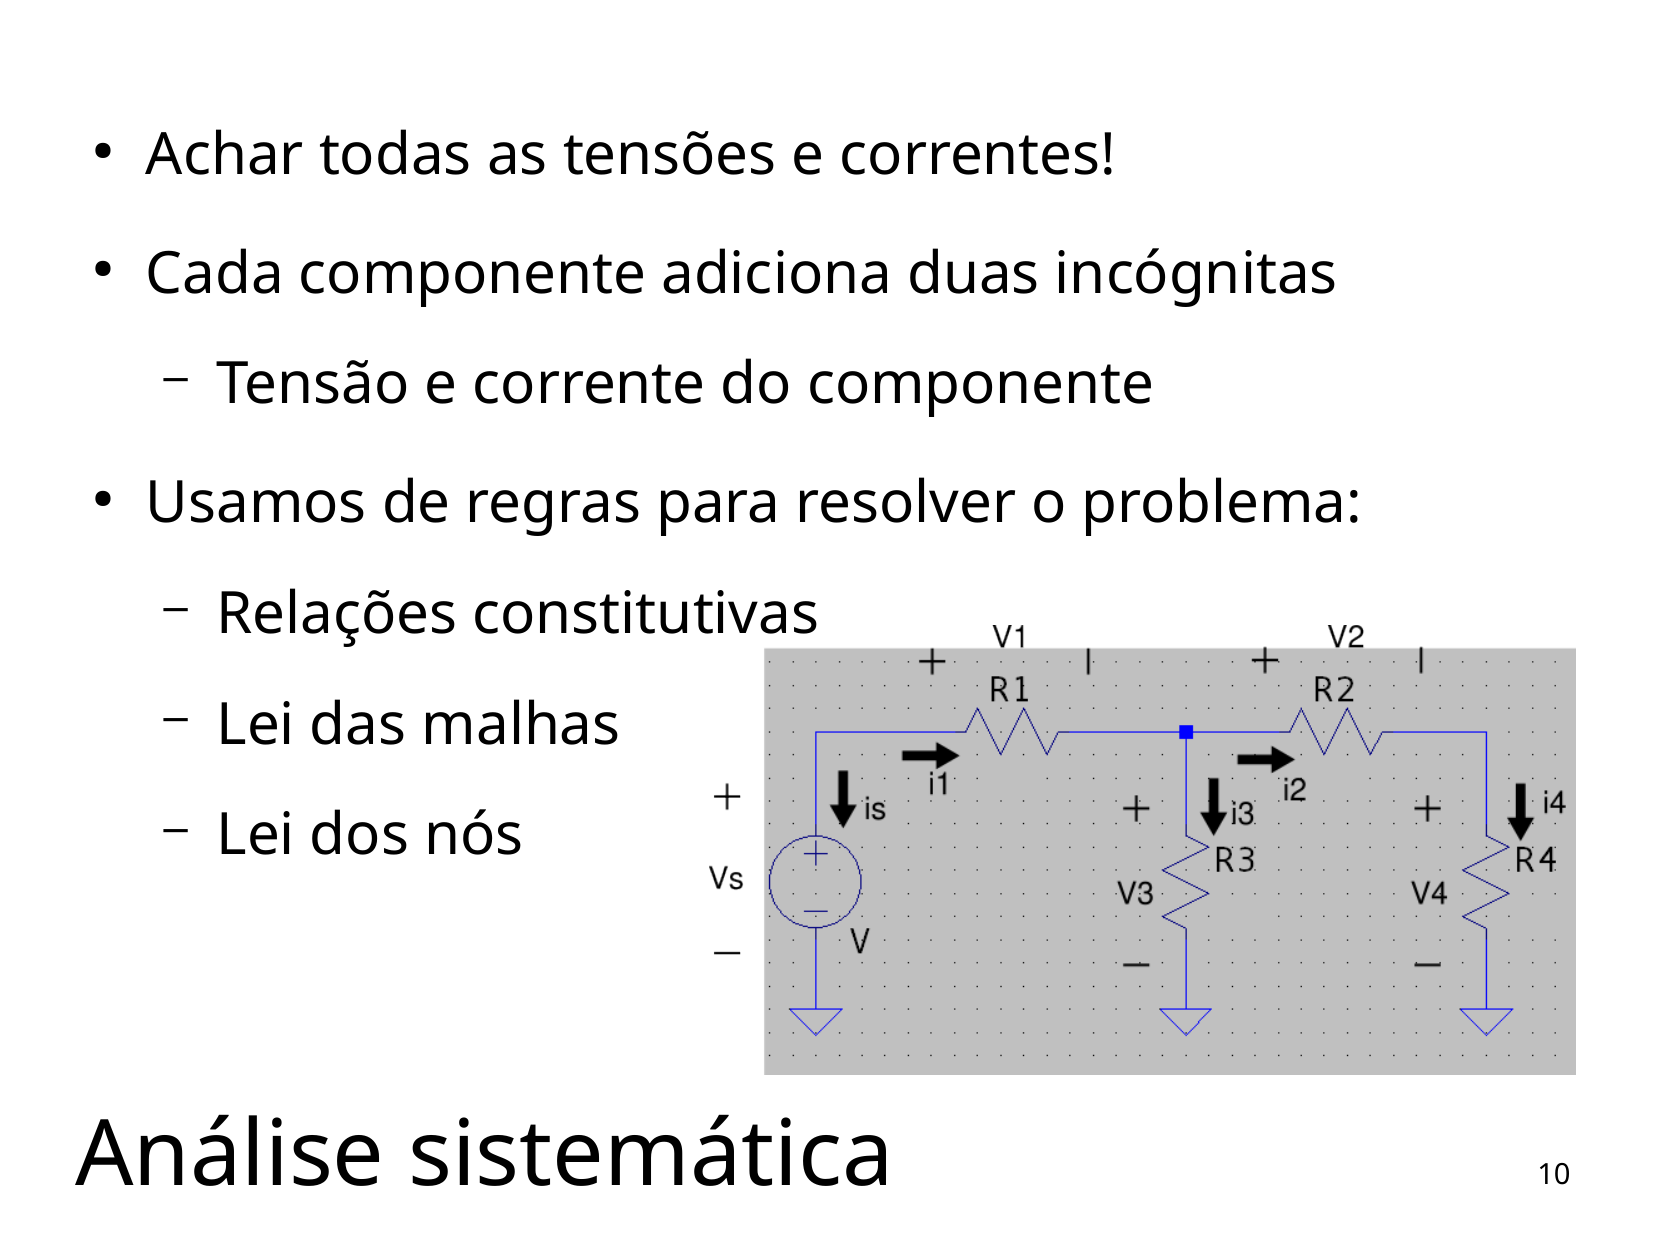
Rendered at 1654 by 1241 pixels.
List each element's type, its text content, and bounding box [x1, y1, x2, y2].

list Achar todas as tensões e correntes! Cada componente adiciona duas incógnitas Tensão e corrente do componente Usamos de regras para resolver o problema: Relações constitutivas Lei das malhas Lei dos nós [75, 112, 1576, 1051]
picture [709, 625, 1576, 1075]
list Análise sistemática [4, 1087, 1088, 1241]
